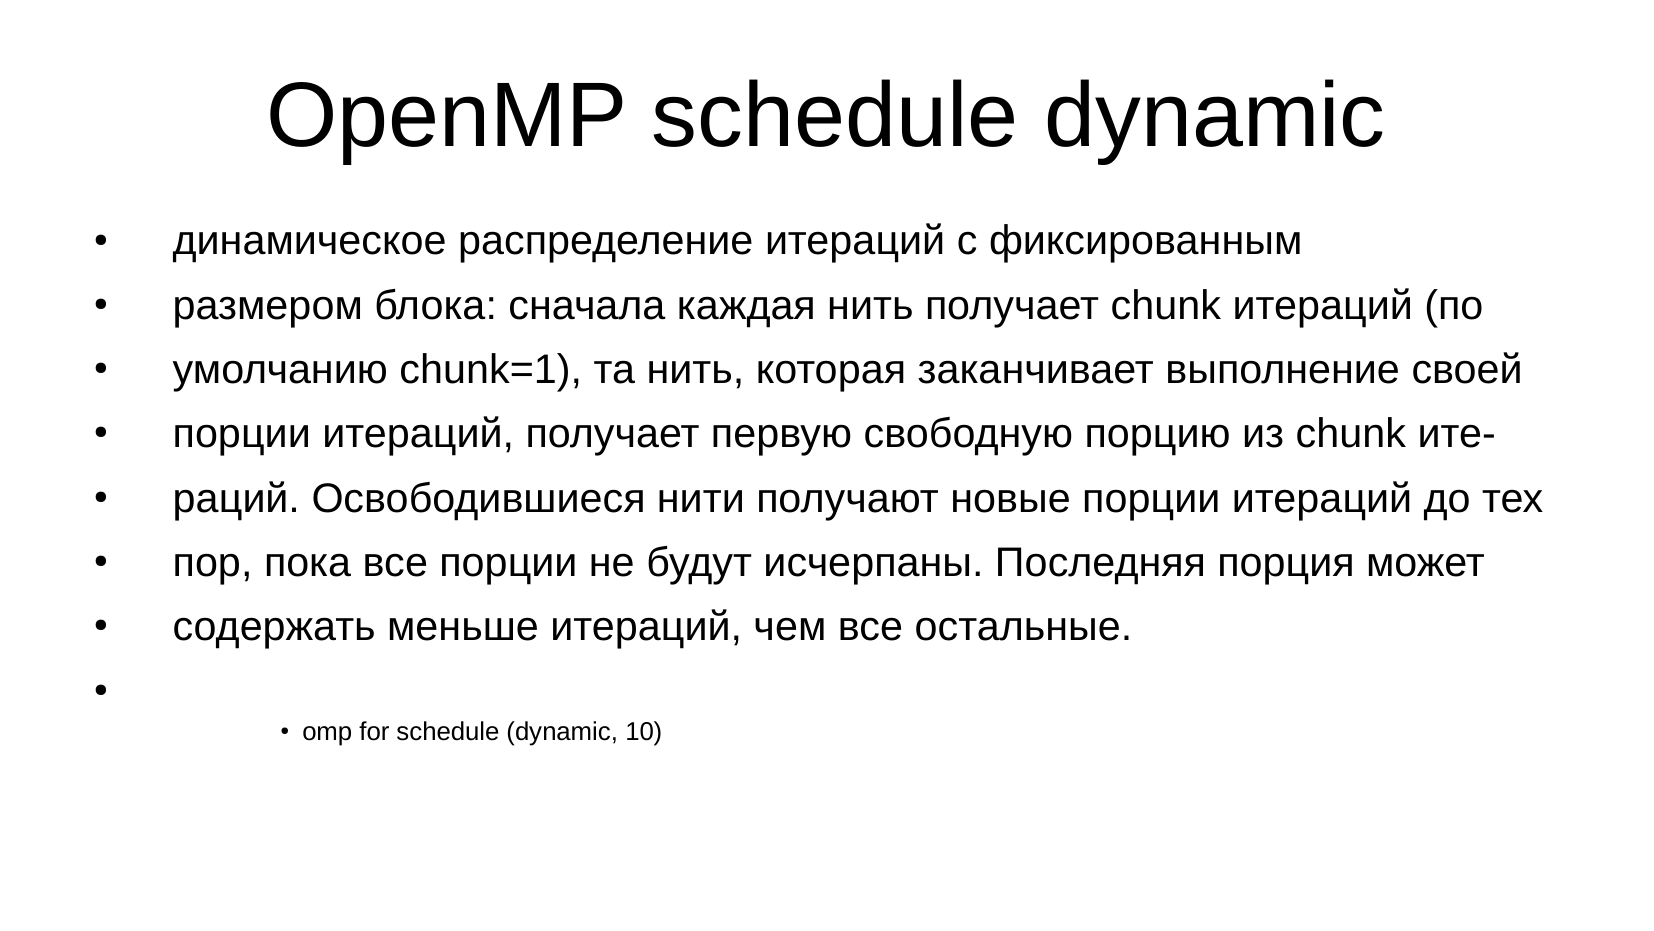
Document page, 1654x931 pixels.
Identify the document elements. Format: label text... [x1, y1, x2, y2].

title OpenMP schedule dynamic [82, 37, 1571, 193]
list динамическое распределение итераций с фиксированным размером блока: сначала каждая нить получает chunk итераций (по умолчанию chunk=1), та нить, которая заканчивает выполнение своей порции итераций, получает первую свободную порцию из chunk ите- раций. Освободившиеся нити получают новые порции итераций до тех пор, пока все порции не будут исчерпаны. Последняя порция может содержать меньше итераций, чем все остальные. omp for schedule (dynamic, 10) [82, 217, 1571, 758]
